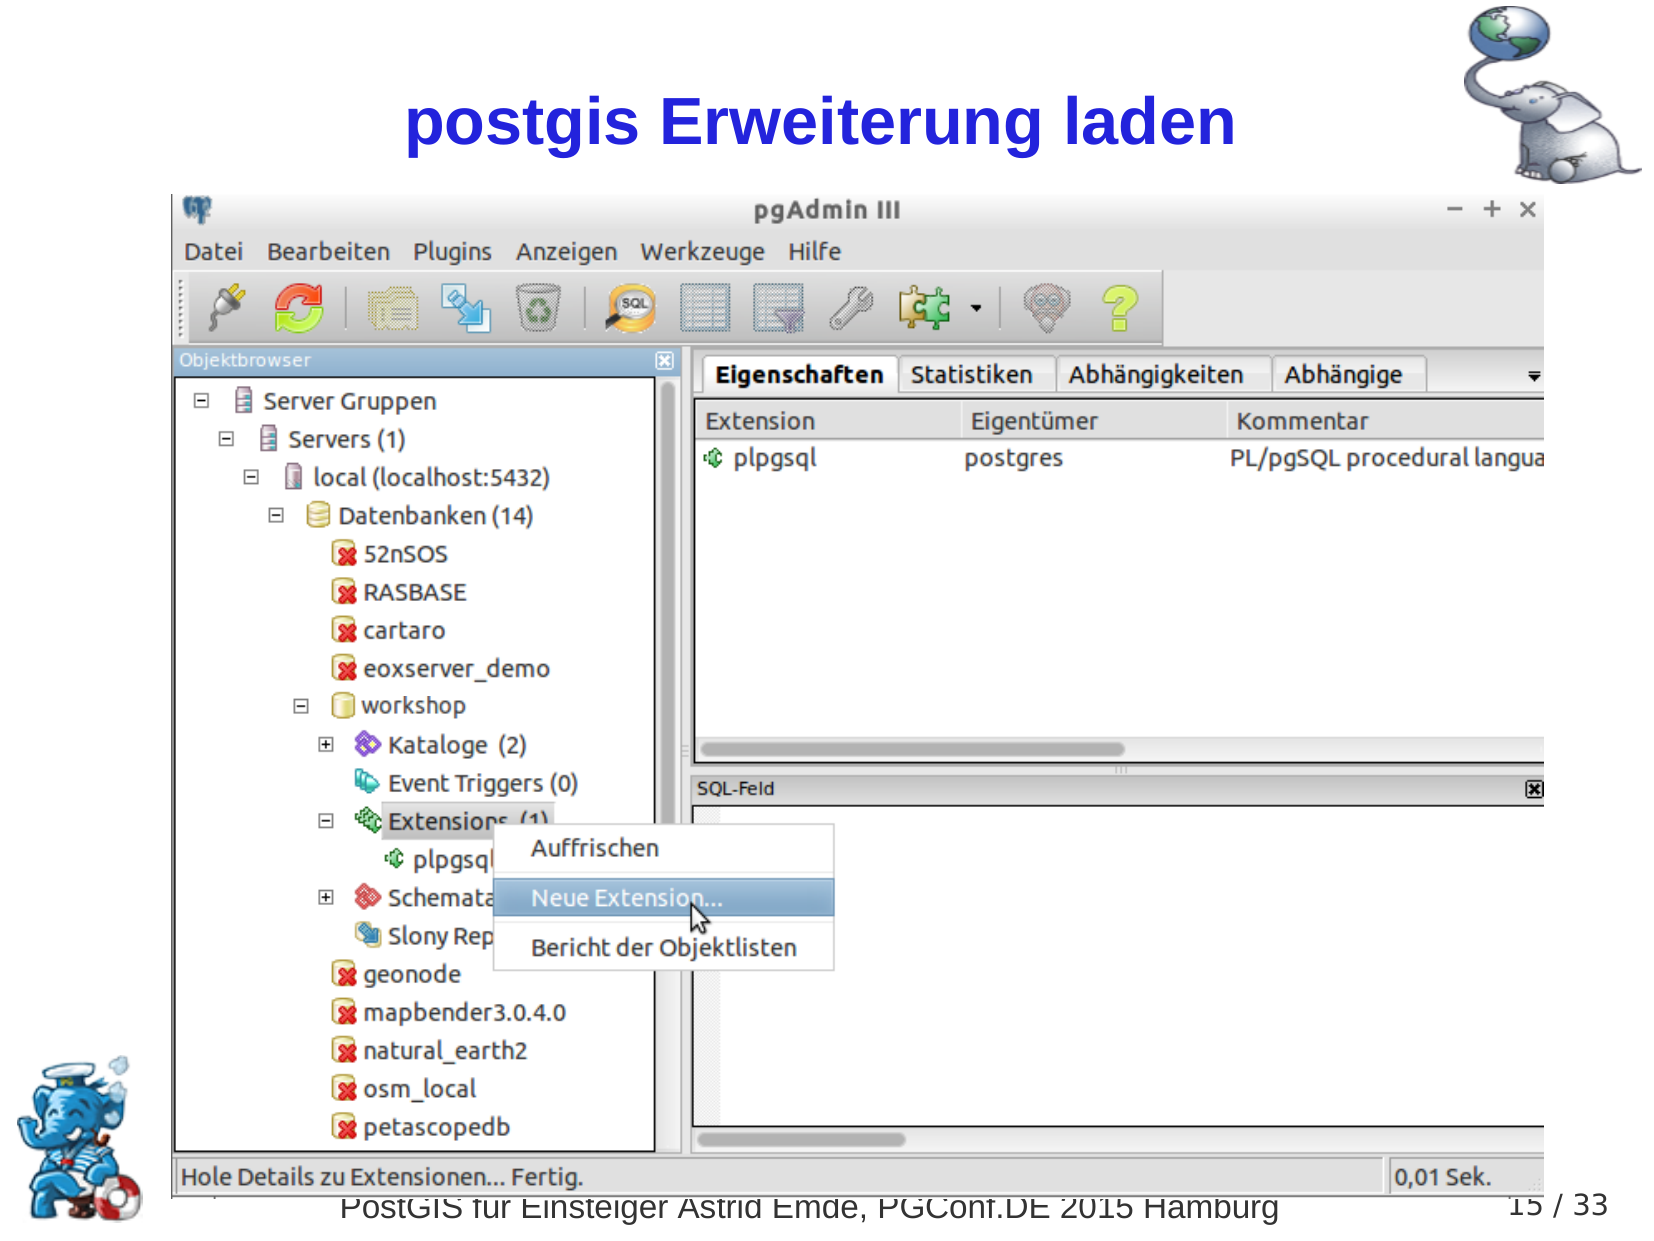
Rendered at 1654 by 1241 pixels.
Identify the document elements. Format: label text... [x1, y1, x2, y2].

picture [1464, 6, 1642, 184]
title postgis Erweiterung laden [76, 47, 1565, 195]
picture [17, 1055, 143, 1223]
picture [171, 194, 1544, 1199]
